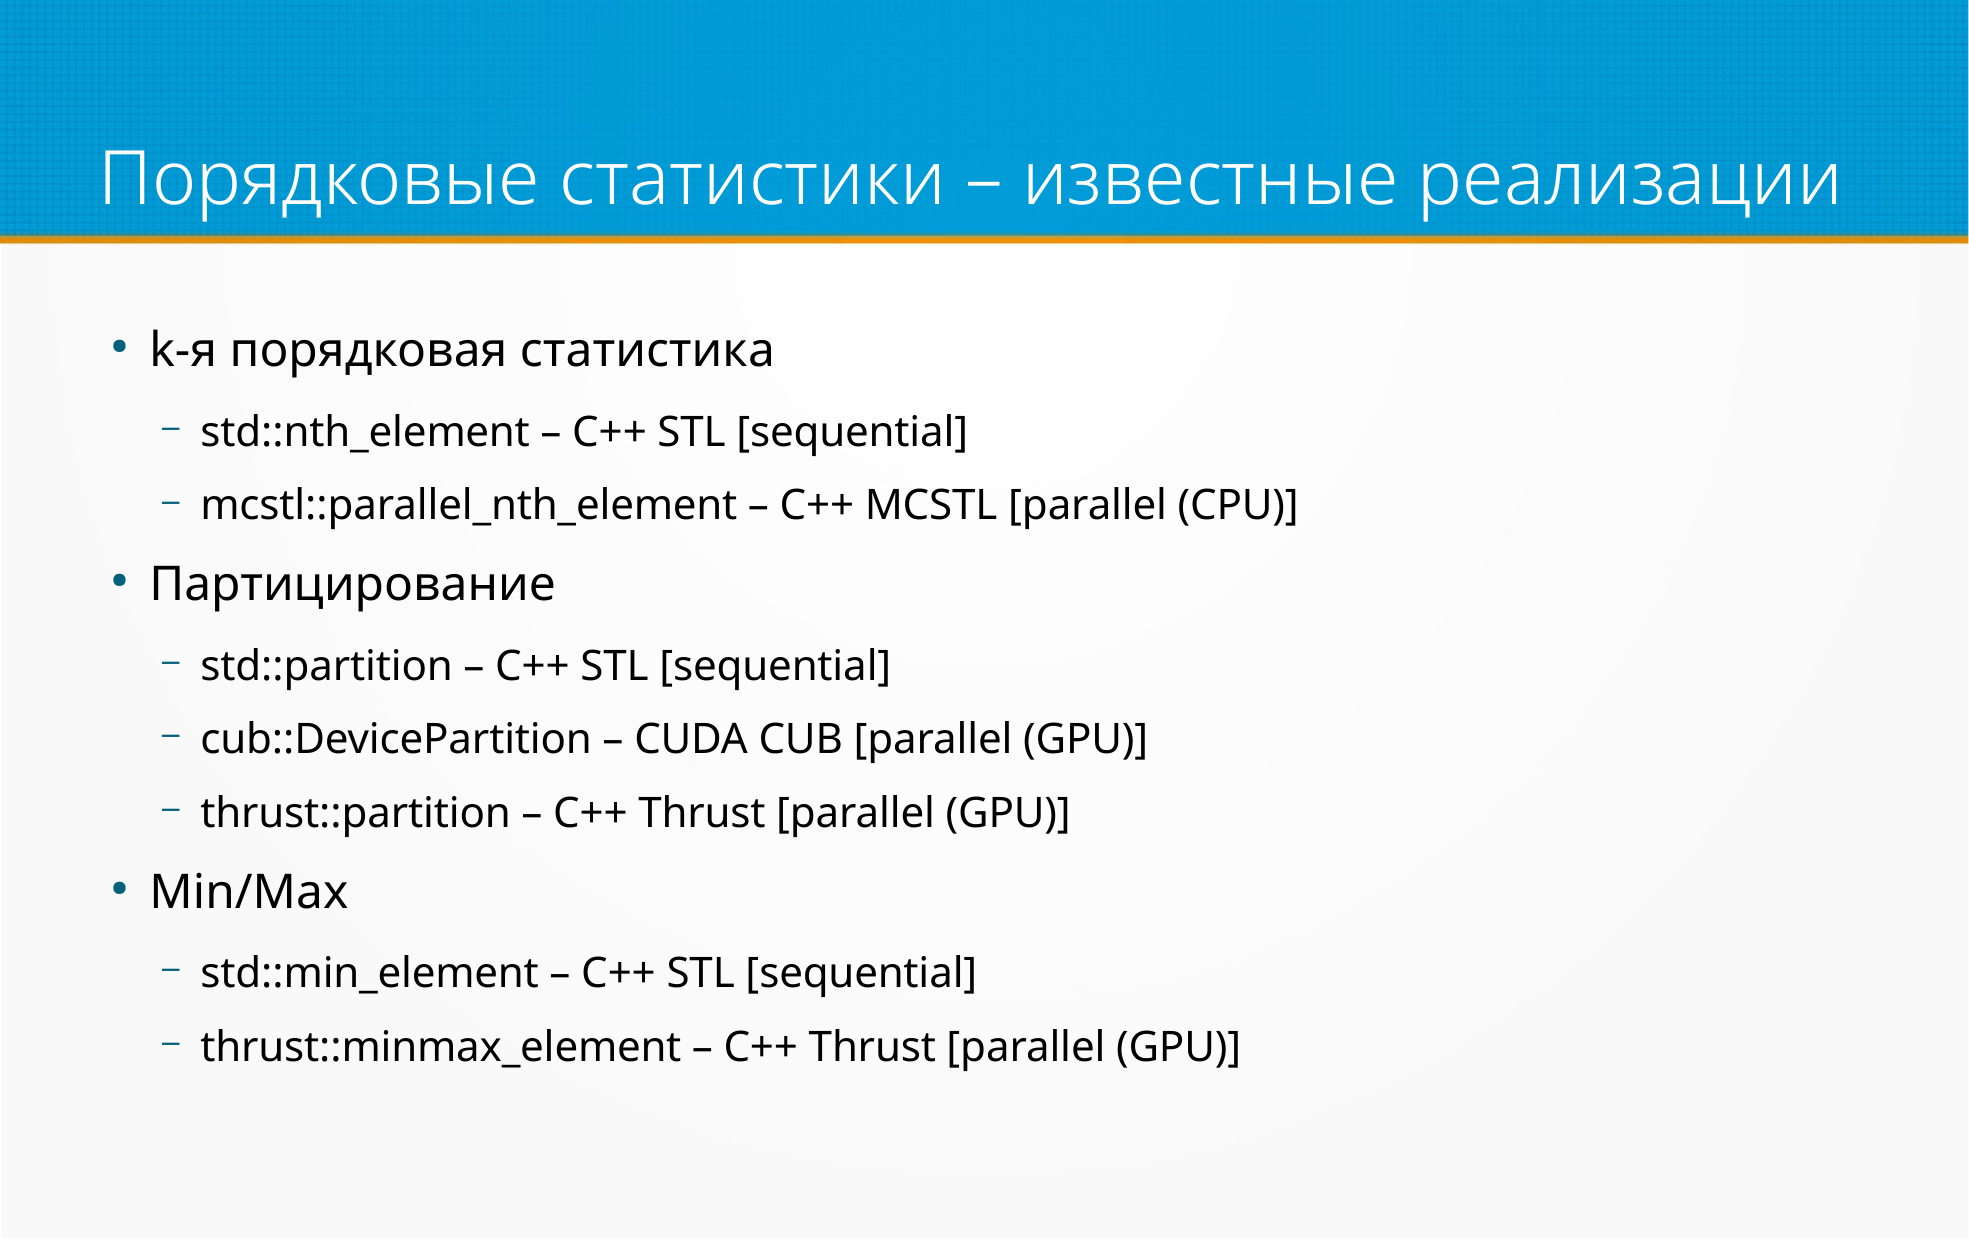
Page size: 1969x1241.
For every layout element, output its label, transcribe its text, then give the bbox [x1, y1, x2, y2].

title Порядковые статистики – известные реализации [98, 19, 1870, 227]
picture [0, 233, 1969, 1241]
list k-я порядковая статистика std::nth_element – C++ STL [sequential] mcstl::parallel_nth_element – C++ MCSTL [parallel (CPU)] Партицирование std::partition – C++ STL [sequential] cub::DevicePartition – CUDA CUB [parallel (GPU)] thrust::partition – C++ Thrust [parallel (GPU)] Min/Max std::min_element – C++ STL [sequential] thrust::minmax_element – C++ Thrust [parallel (GPU)] [98, 315, 1861, 1081]
